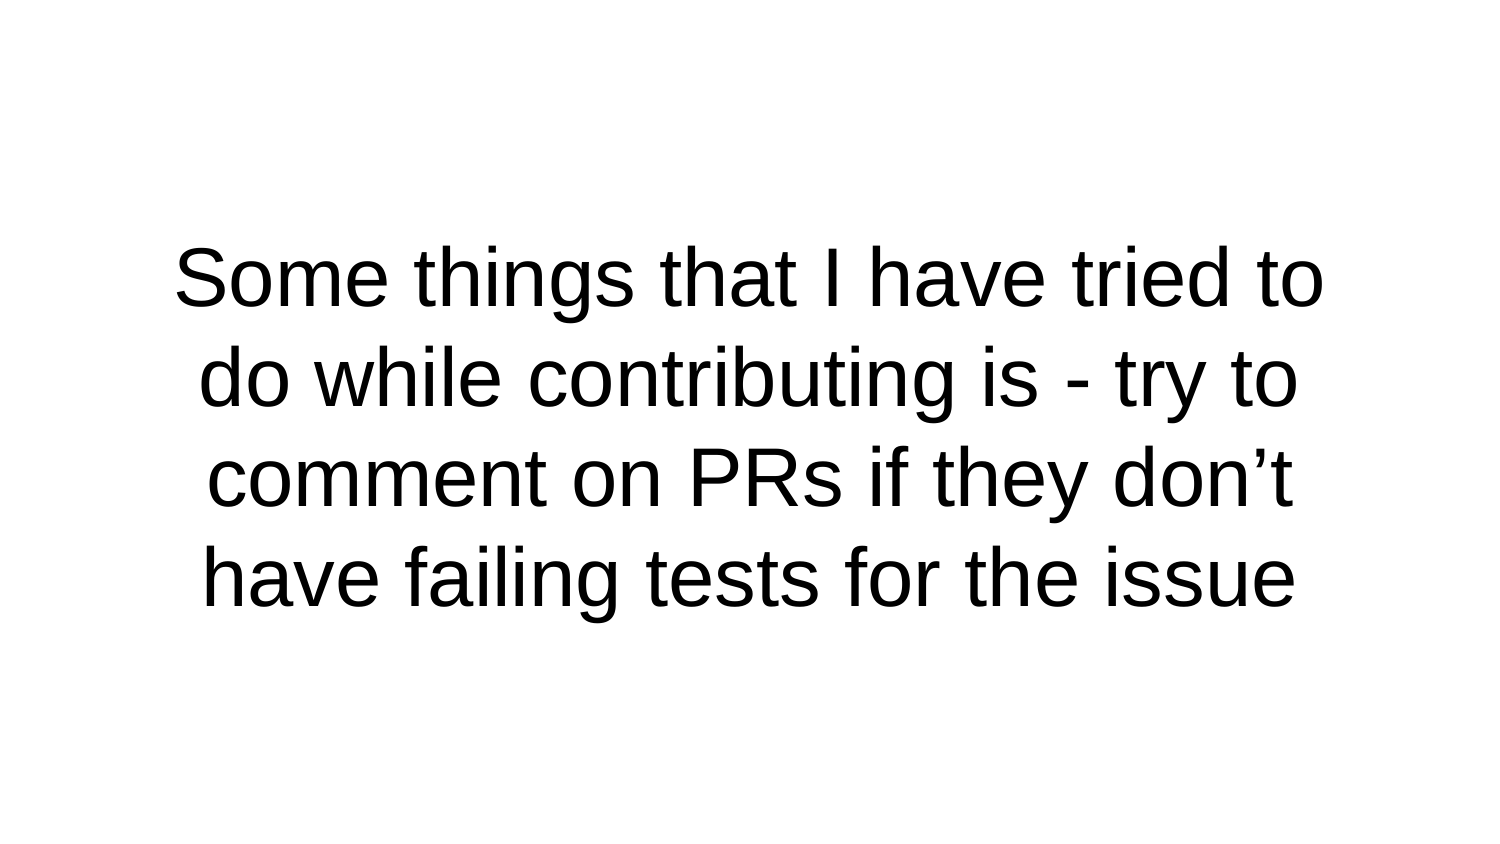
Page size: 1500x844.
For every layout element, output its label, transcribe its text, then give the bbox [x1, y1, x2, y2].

text_box Some things that I have tried to do while contributing is - try to comment on PRs if they don’t have failing tests for the issue [152, 207, 1348, 636]
